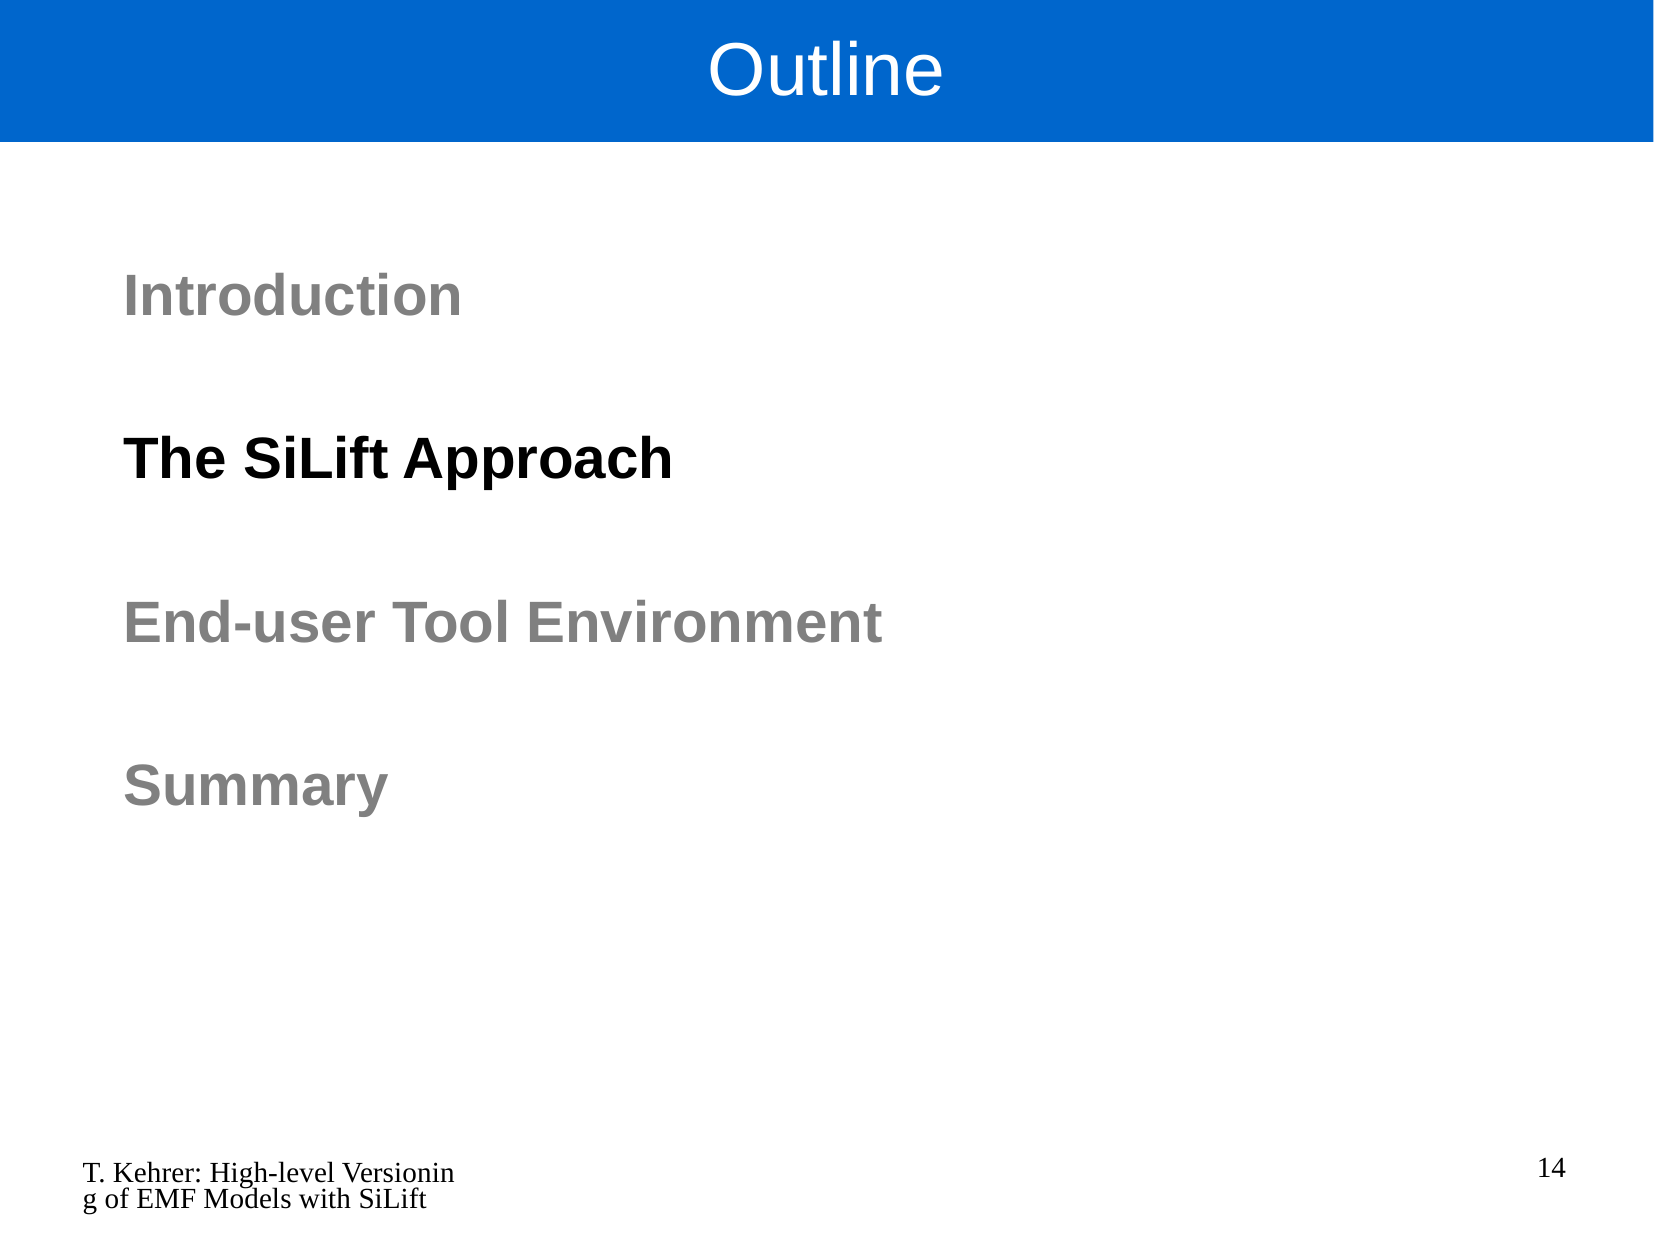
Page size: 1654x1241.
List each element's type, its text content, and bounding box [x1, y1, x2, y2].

text_box Introduction The SiLift Approach End-user Tool Environment Summary [73, 236, 1571, 1093]
title Outline [0, 0, 1654, 142]
